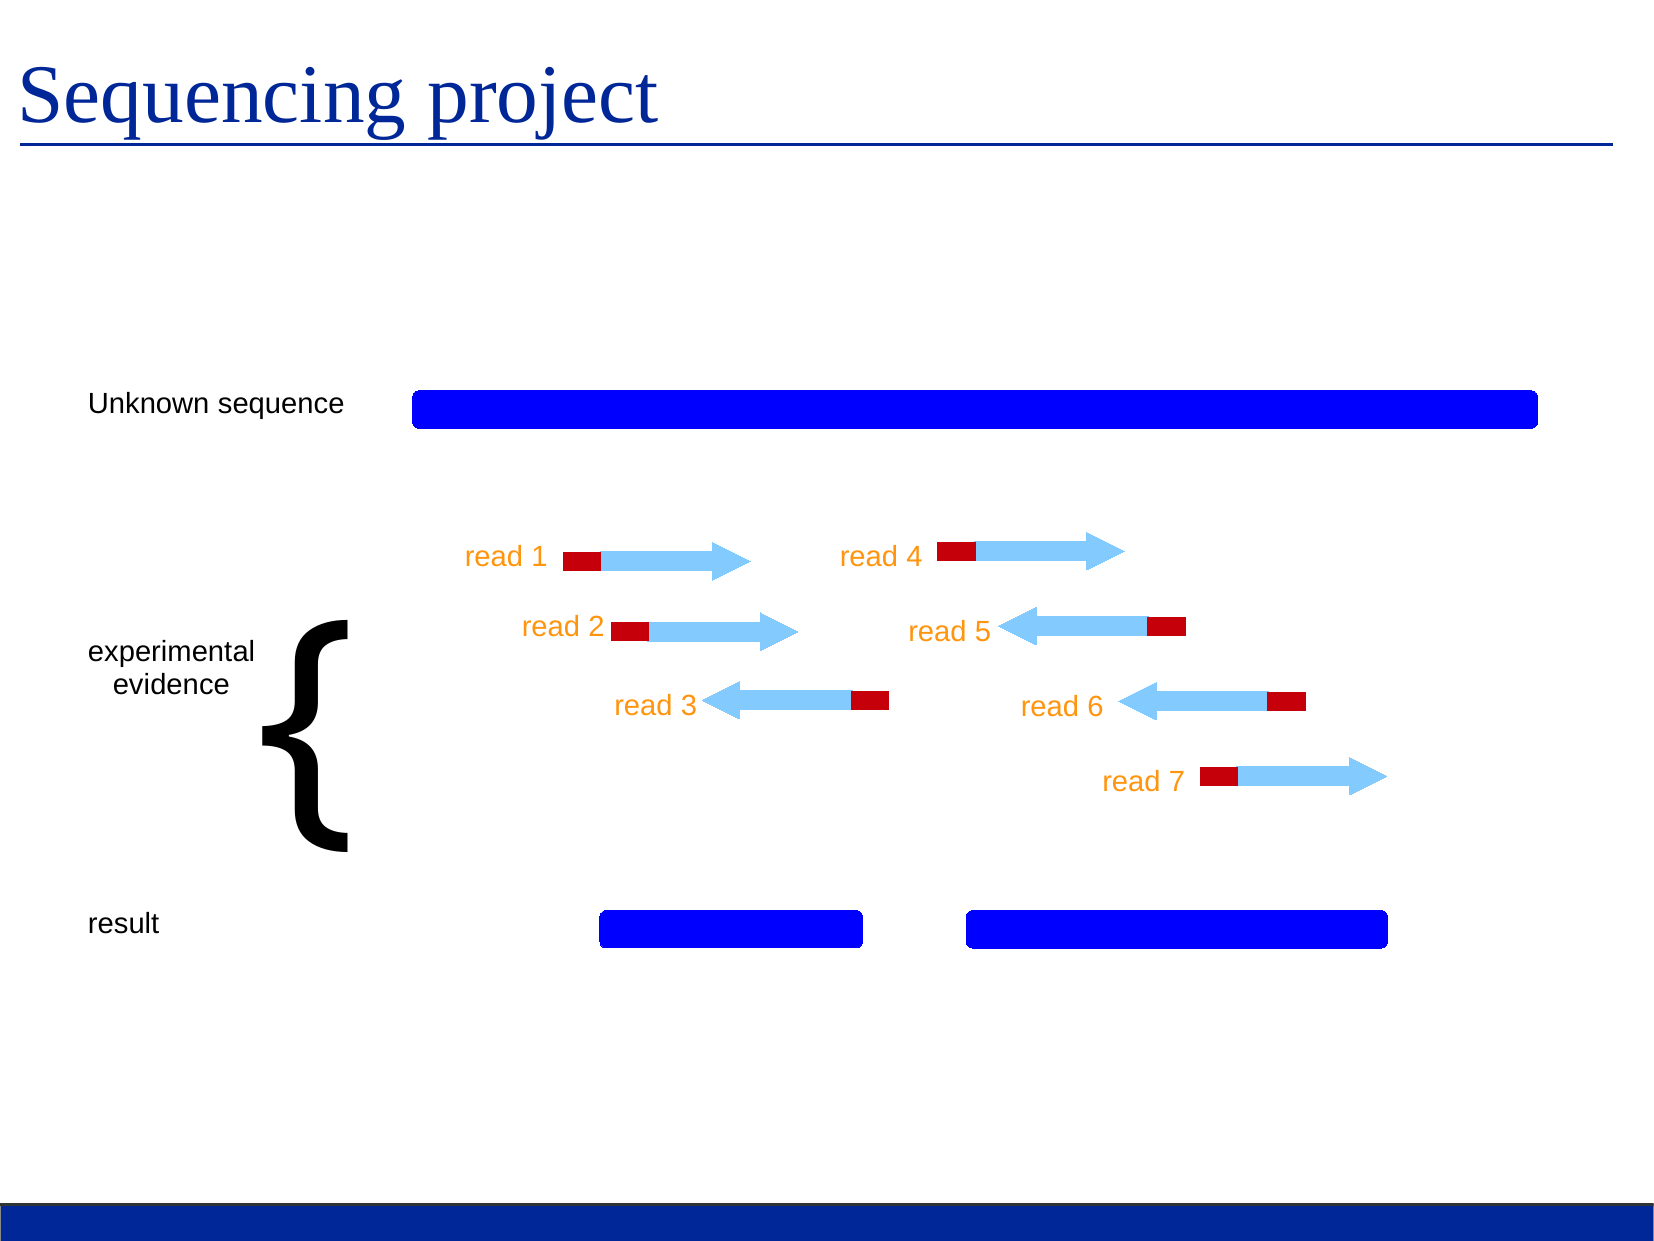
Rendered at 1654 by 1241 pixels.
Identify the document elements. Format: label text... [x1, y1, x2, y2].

text_box [611, 612, 798, 651]
text_box read 4 [825, 532, 938, 581]
text_box [937, 532, 1125, 570]
text_box { [210, 518, 400, 800]
text_box result [73, 899, 175, 947]
text_box read 5 [893, 607, 1007, 656]
text_box read 3 [599, 681, 713, 730]
text_box [599, 910, 863, 948]
text_box [1118, 682, 1306, 720]
text_box Unknown sequence [73, 379, 361, 428]
text_box read 1 [450, 532, 563, 581]
text_box [1200, 757, 1387, 795]
text_box read 6 [1006, 682, 1119, 731]
text_box read 2 [507, 602, 620, 651]
text_box [998, 607, 1186, 645]
text_box [563, 542, 751, 581]
text_box [966, 910, 1388, 949]
title Sequencing project [17, 0, 1589, 198]
text_box [702, 681, 889, 719]
text_box read 7 [1087, 757, 1201, 806]
text_box [412, 390, 1538, 429]
text_box experimental evidence [73, 627, 210, 708]
